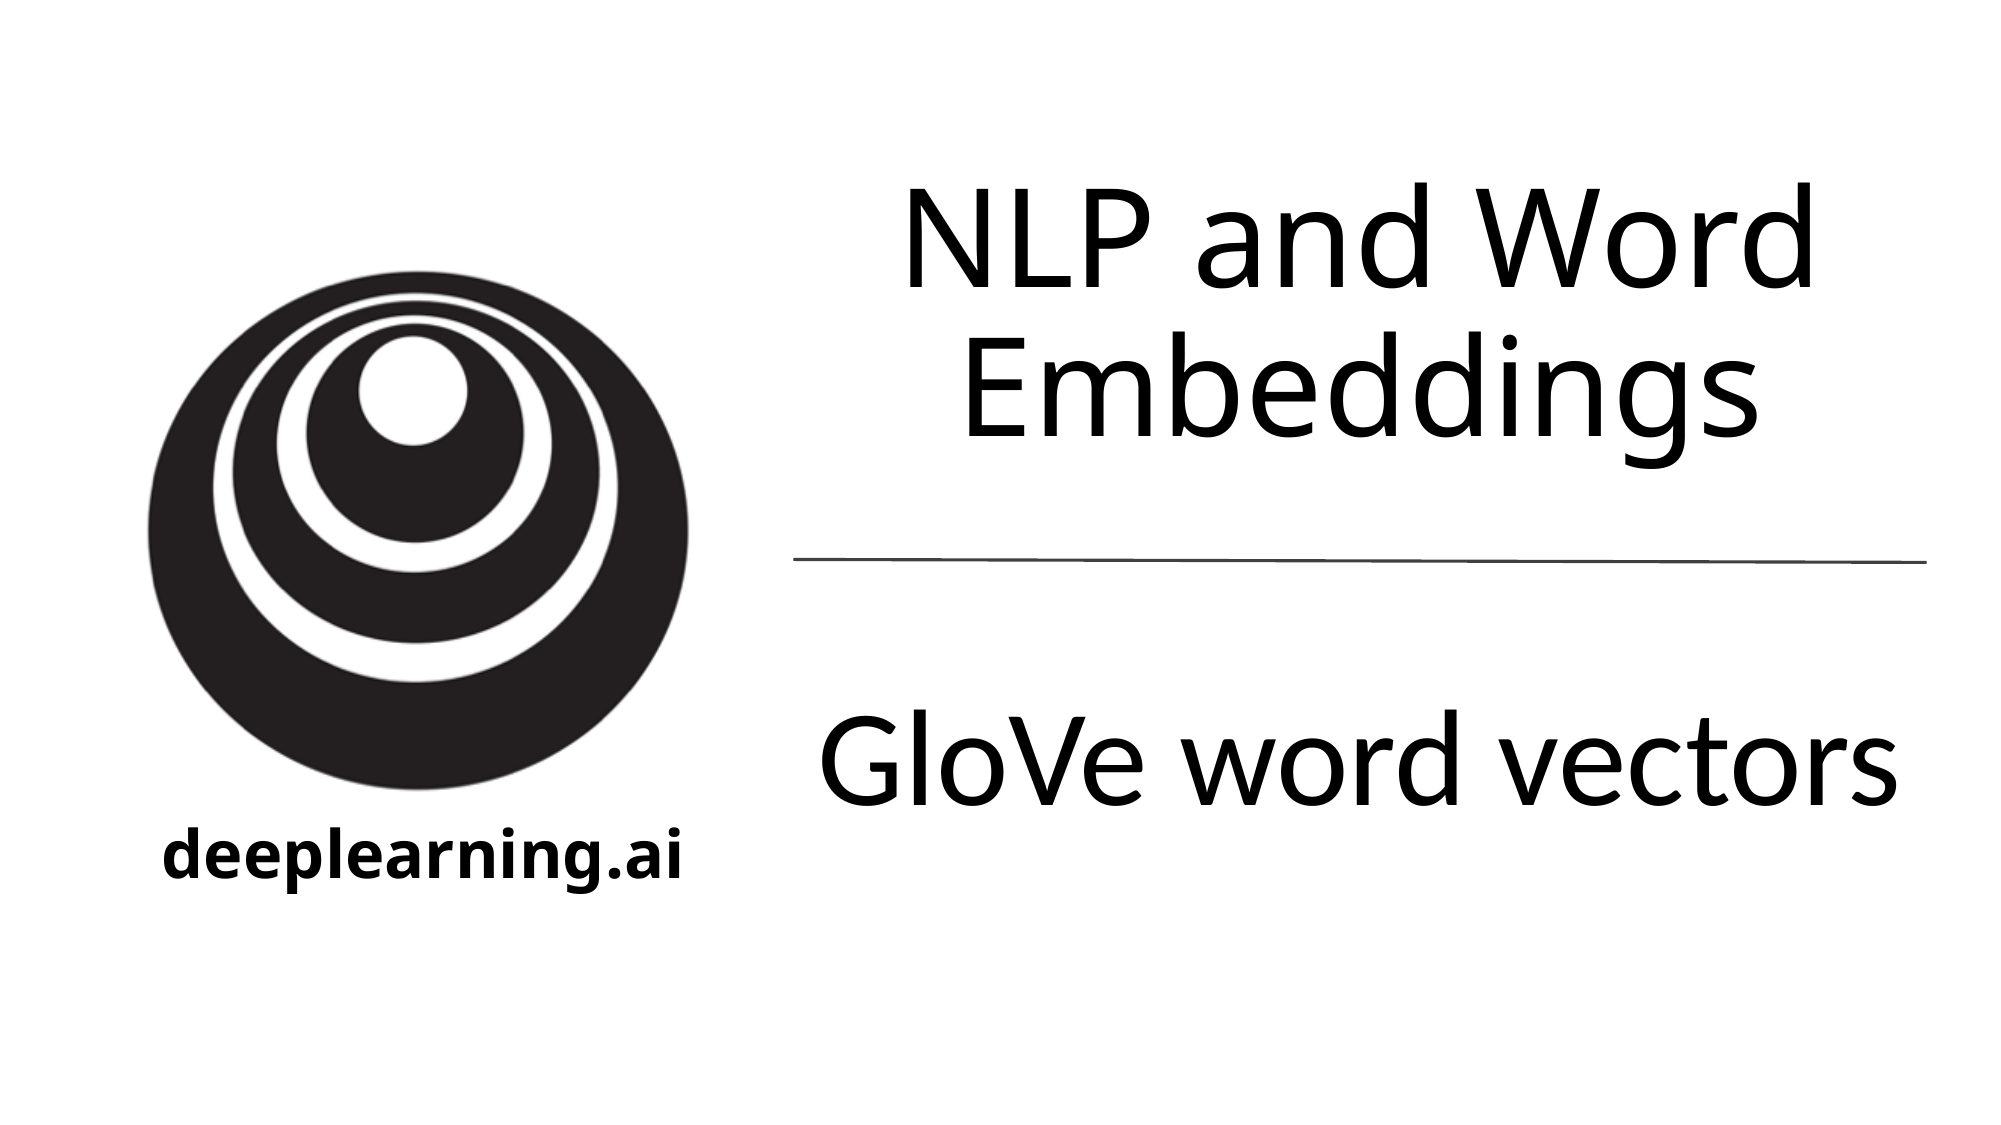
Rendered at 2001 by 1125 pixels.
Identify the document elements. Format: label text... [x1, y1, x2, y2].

text_box deeplearning.ai [56, 768, 790, 901]
picture [108, 234, 739, 768]
text_box [179, 194, 669, 702]
title NLP and Word Embeddings [848, 161, 1872, 462]
text_box GloVe word vectors [759, 660, 1961, 843]
